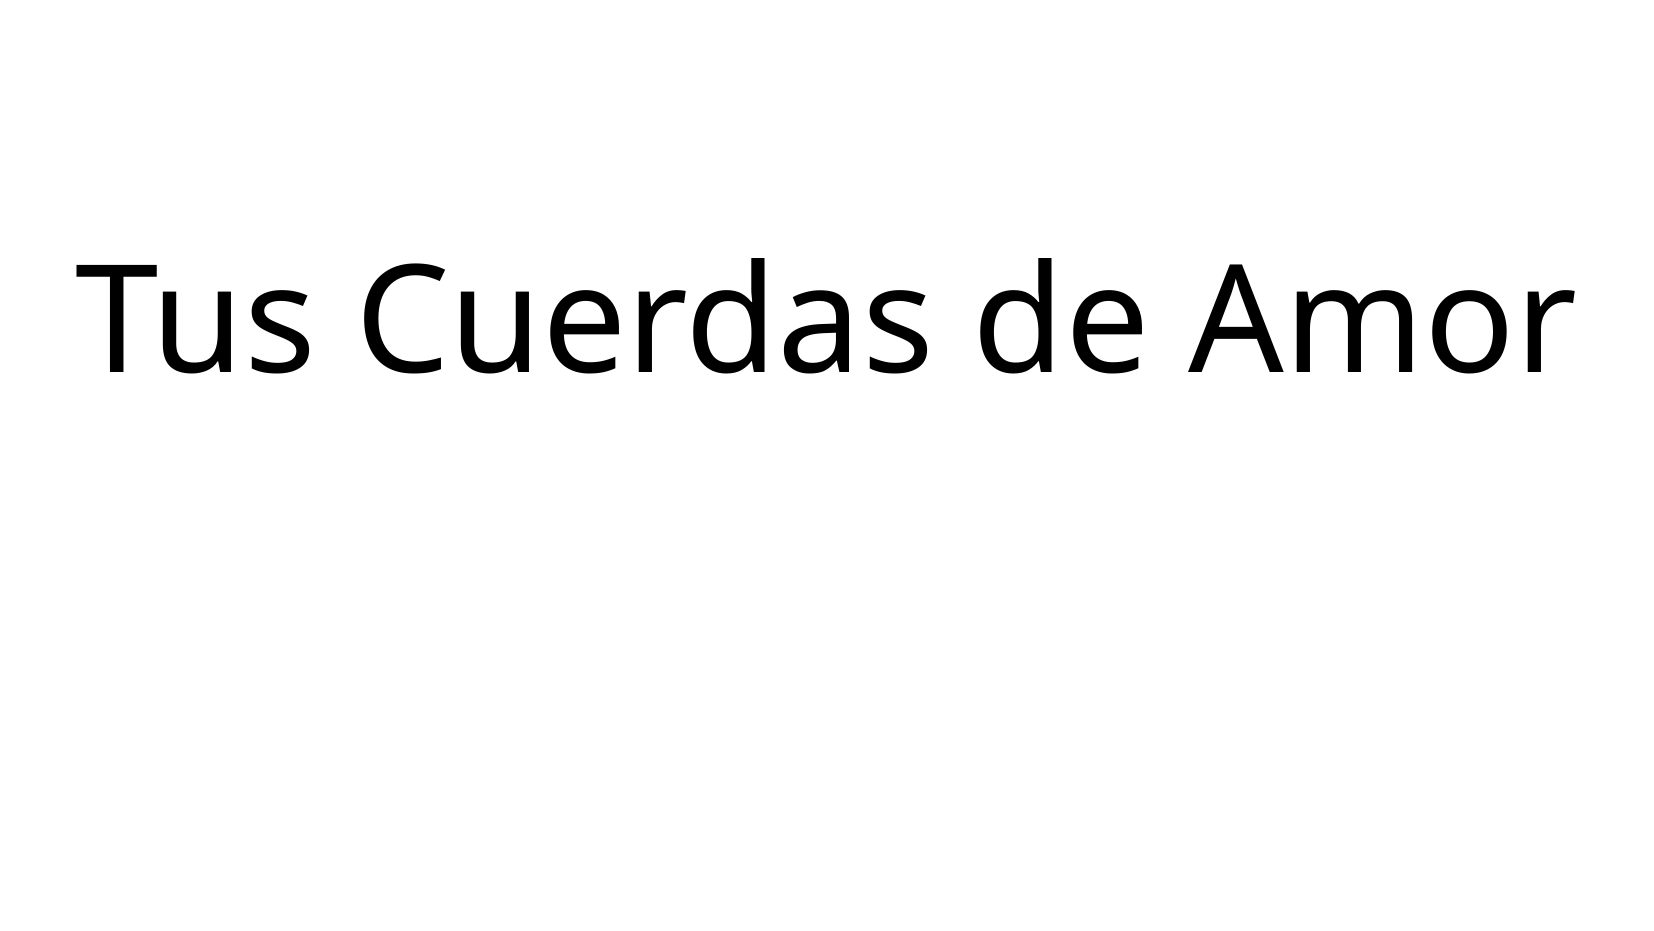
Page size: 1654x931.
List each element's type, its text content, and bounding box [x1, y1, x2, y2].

title Tus Cuerdas de Amor [0, 102, 1654, 526]
